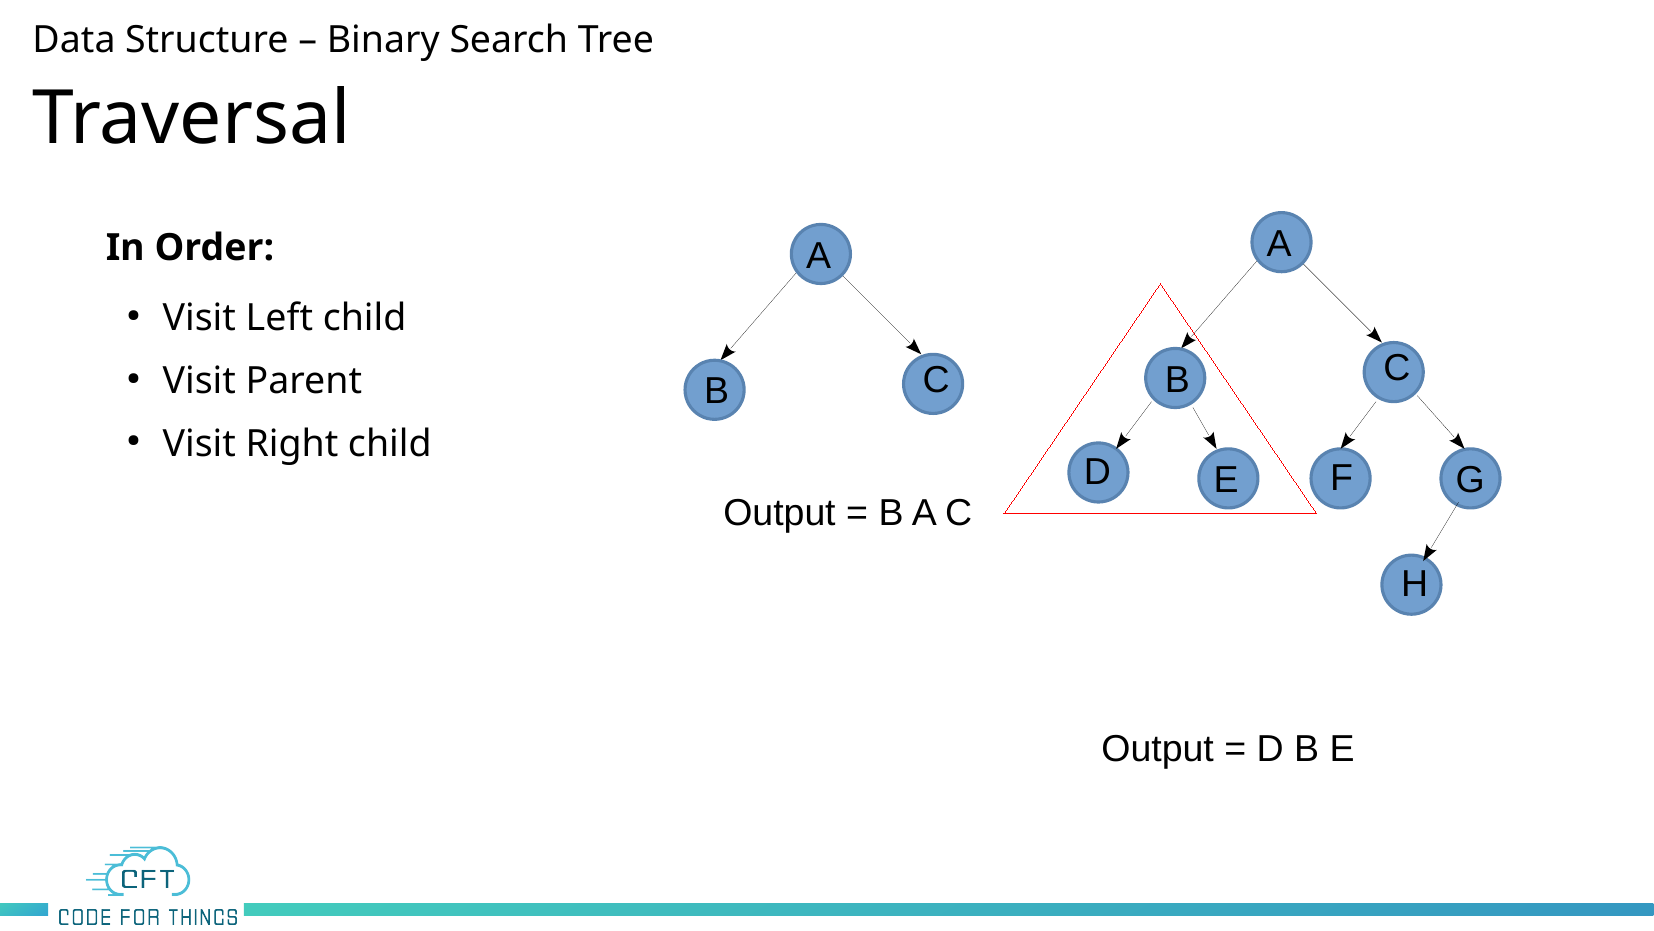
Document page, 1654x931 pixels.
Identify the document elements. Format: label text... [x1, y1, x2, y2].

text_box A [1251, 214, 1307, 272]
text_box Output = B A C [708, 484, 988, 542]
title Data Structure – Binary Search Tree Traversal [32, 12, 1184, 166]
text_box [685, 374, 689, 405]
text_box H [1386, 555, 1441, 612]
picture [59, 846, 237, 925]
text_box [846, 238, 851, 270]
text_box [1311, 463, 1315, 494]
text_box [1364, 357, 1368, 387]
text_box Visit Left child Visit Parent Visit Right child [112, 283, 550, 453]
text_box [903, 370, 907, 398]
text_box [1376, 396, 1412, 402]
text_box In Order: [91, 212, 461, 271]
text_box B [1150, 350, 1205, 408]
text_box B [689, 362, 745, 420]
text_box C [1368, 338, 1424, 396]
text_box [1381, 569, 1386, 600]
text_box D [1068, 442, 1124, 500]
text_box G [1440, 451, 1496, 508]
text_box Output = D B E [1086, 720, 1607, 778]
text_box [916, 408, 951, 414]
text_box E [1198, 451, 1254, 508]
text_box F [1315, 448, 1371, 506]
text_box [1003, 283, 1317, 514]
text_box C [907, 350, 963, 408]
text_box A [791, 226, 846, 284]
text_box [1496, 463, 1501, 494]
text_box [1307, 227, 1312, 258]
